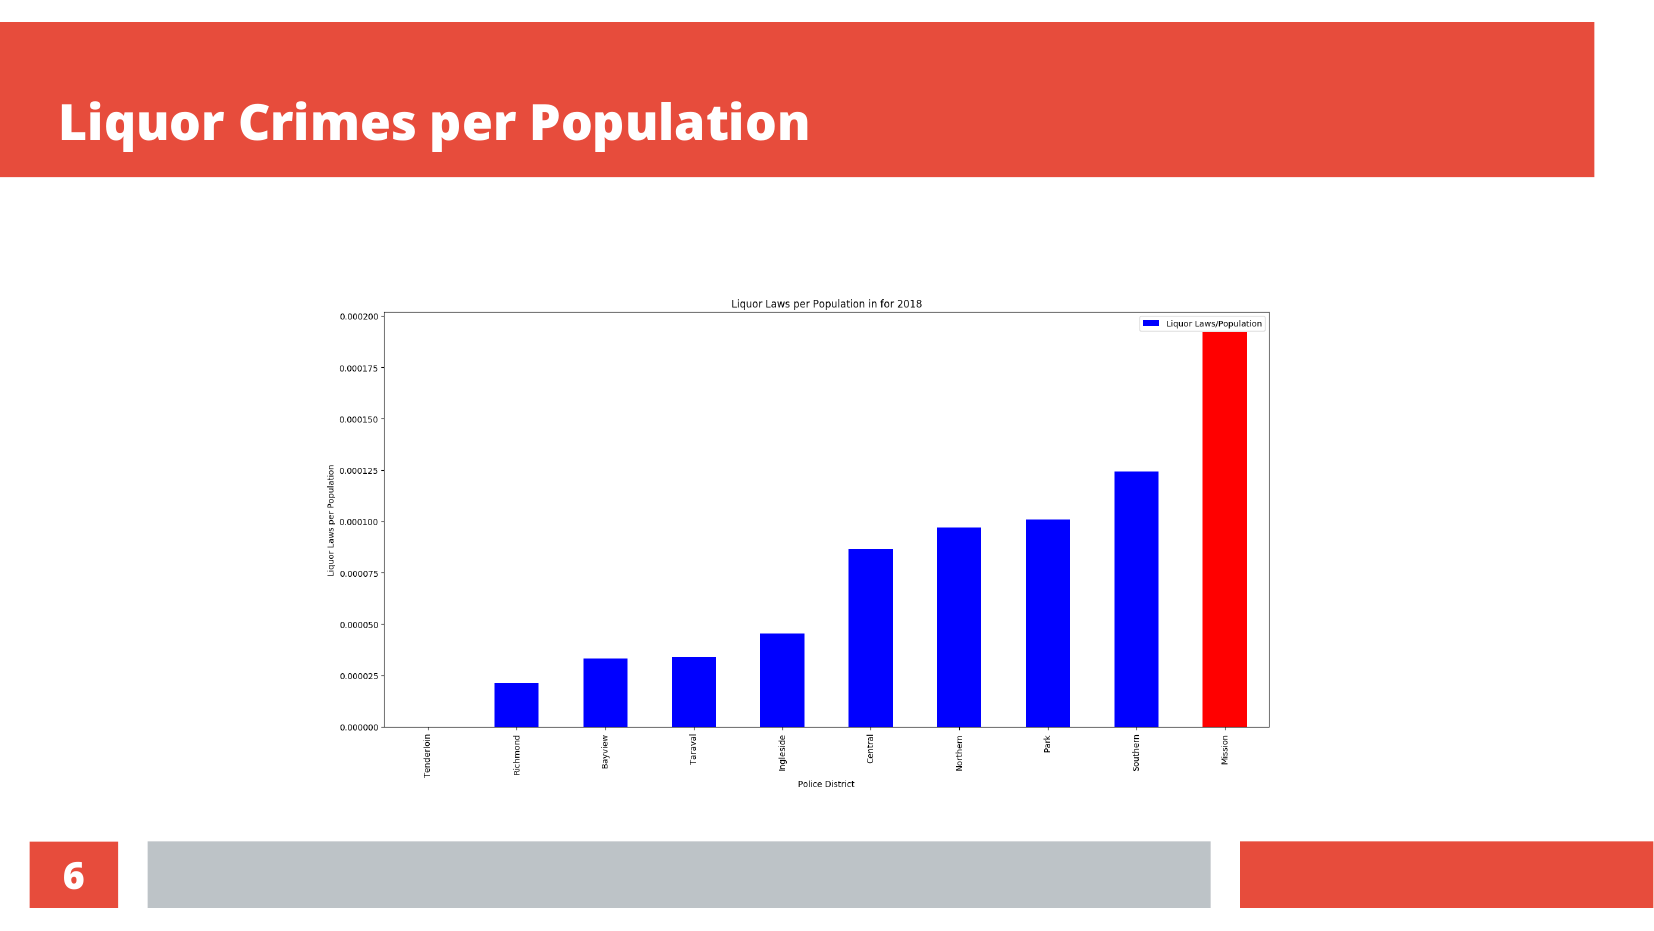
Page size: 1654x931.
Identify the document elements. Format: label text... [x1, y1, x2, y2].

picture [241, 243, 1383, 820]
title Liquor Crimes per Population [59, 44, 1595, 156]
